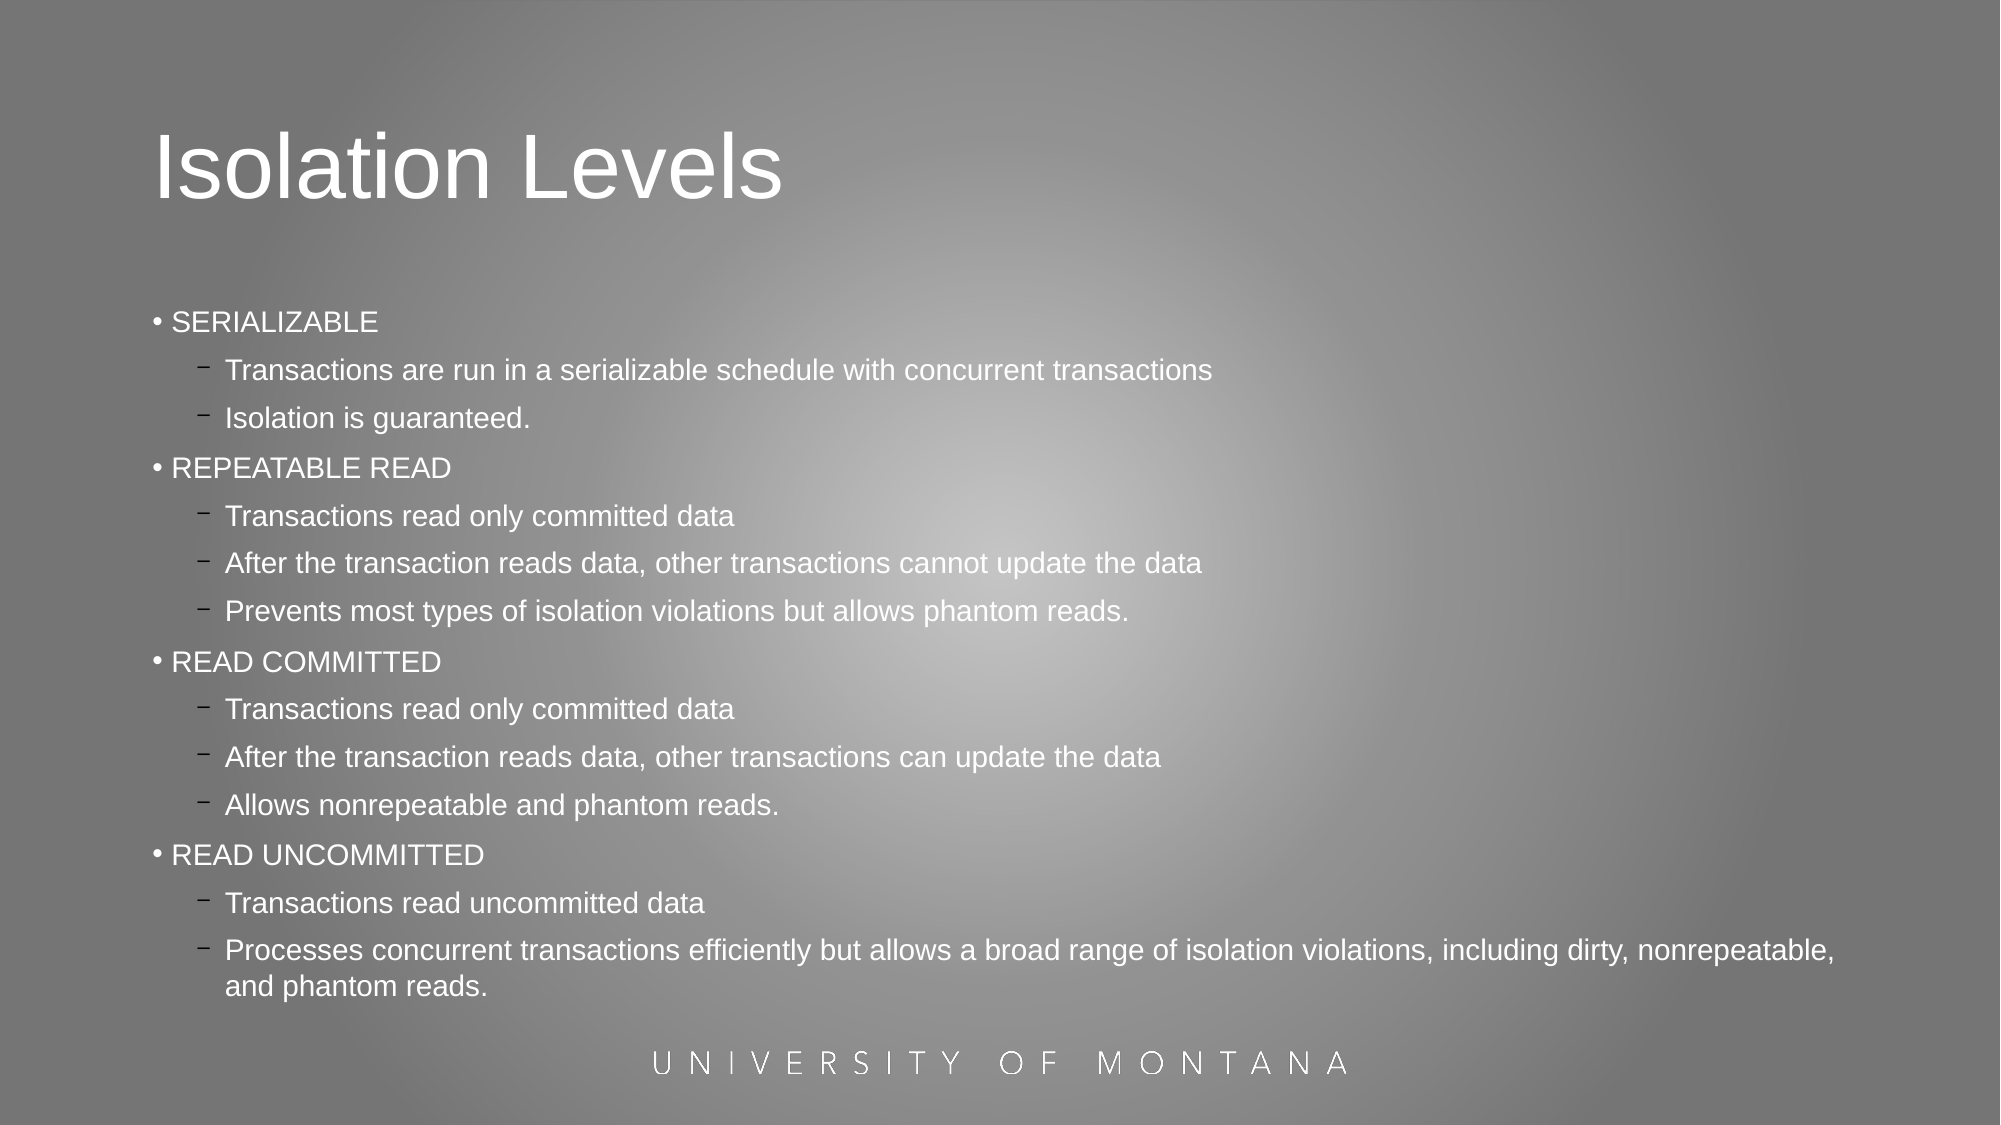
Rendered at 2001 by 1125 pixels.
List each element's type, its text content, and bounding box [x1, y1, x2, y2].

list SERIALIZABLE Transactions are run in a serializable schedule with concurrent transactions Isolation is guaranteed. REPEATABLE READ Transactions read only committed data After the transaction reads data, other transactions cannot update the data Prevents most types of isolation violations but allows phantom reads. READ COMMITTED Transactions read only committed data After the transaction reads data, other transactions can update the data Allows nonrepeatable and phantom reads. READ UNCOMMITTED Transactions read uncommitted data Processes concurrent transactions efficiently but allows a broad range of isolation violations, including dirty, nonrepeatable, and phantom reads. [137, 299, 1863, 1014]
title Isolation Levels [137, 59, 1863, 278]
picture [0, 0, 2000, 1125]
